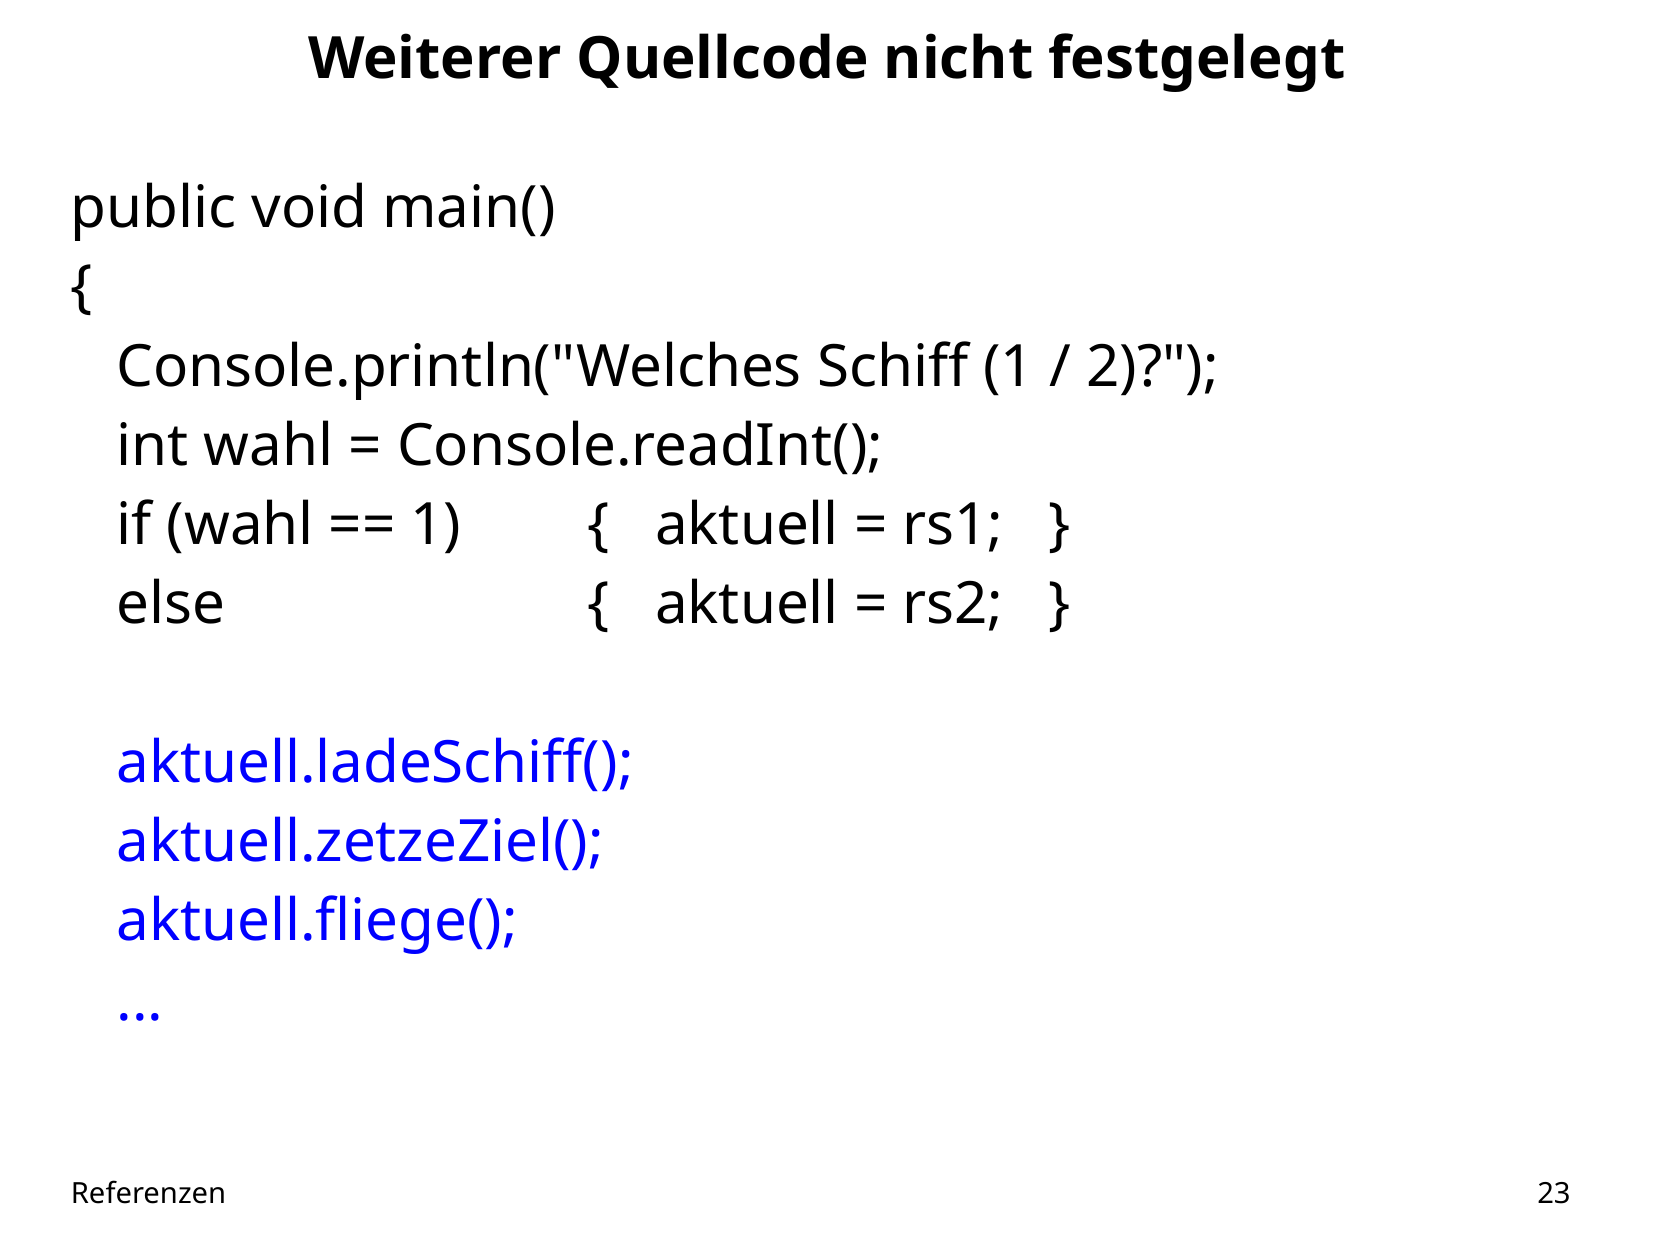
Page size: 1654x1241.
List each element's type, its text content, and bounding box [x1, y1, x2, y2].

list public void main() { Console.println("Welches Schiff (1 / 2)?"); int wahl = Console.readInt(); if (wahl == 1) { aktuell = rs1; } else { aktuell = rs2; } aktuell.ladeSchiff(); aktuell.zetzeZiel(); aktuell.fliege(); ... [70, 165, 1560, 1158]
title Weiterer Quellcode nicht festgelegt [0, 5, 1654, 107]
